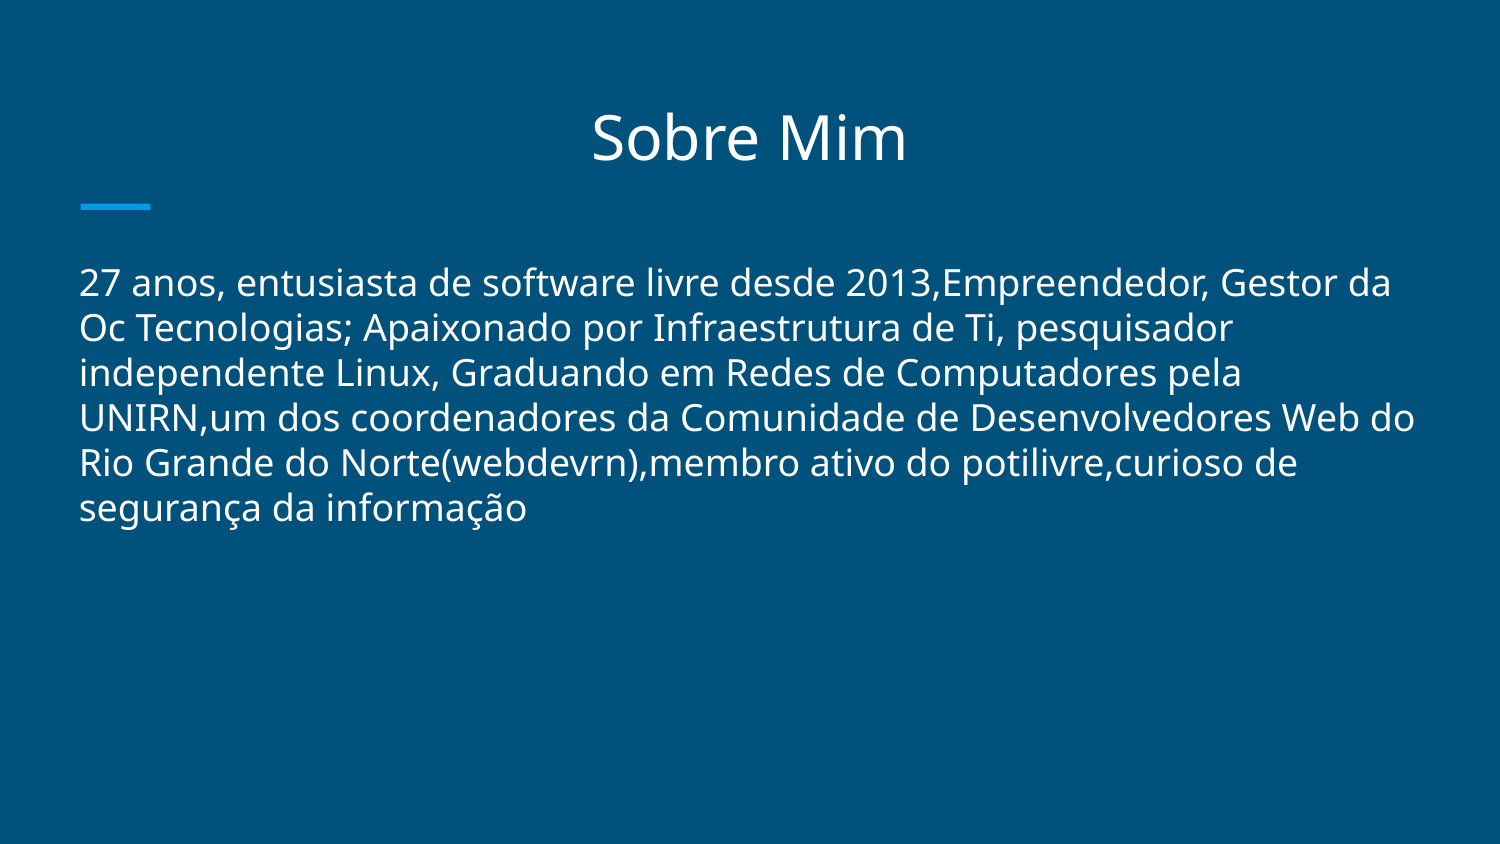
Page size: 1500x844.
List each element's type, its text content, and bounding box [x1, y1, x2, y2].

title Sobre Mim [63, 75, 1437, 188]
list 27 anos, entusiasta de software livre desde 2013,Empreendedor, Gestor da Oc Tecnologias; Apaixonado por Infraestrutura de Ti, pesquisador independente Linux, Graduando em Redes de Computadores pela UNIRN,um dos coordenadores da Comunidade de Desenvolvedores Web do Rio Grande do Norte(webdevrn),membro ativo do potilivre,curioso de segurança da informação [63, 244, 1437, 750]
